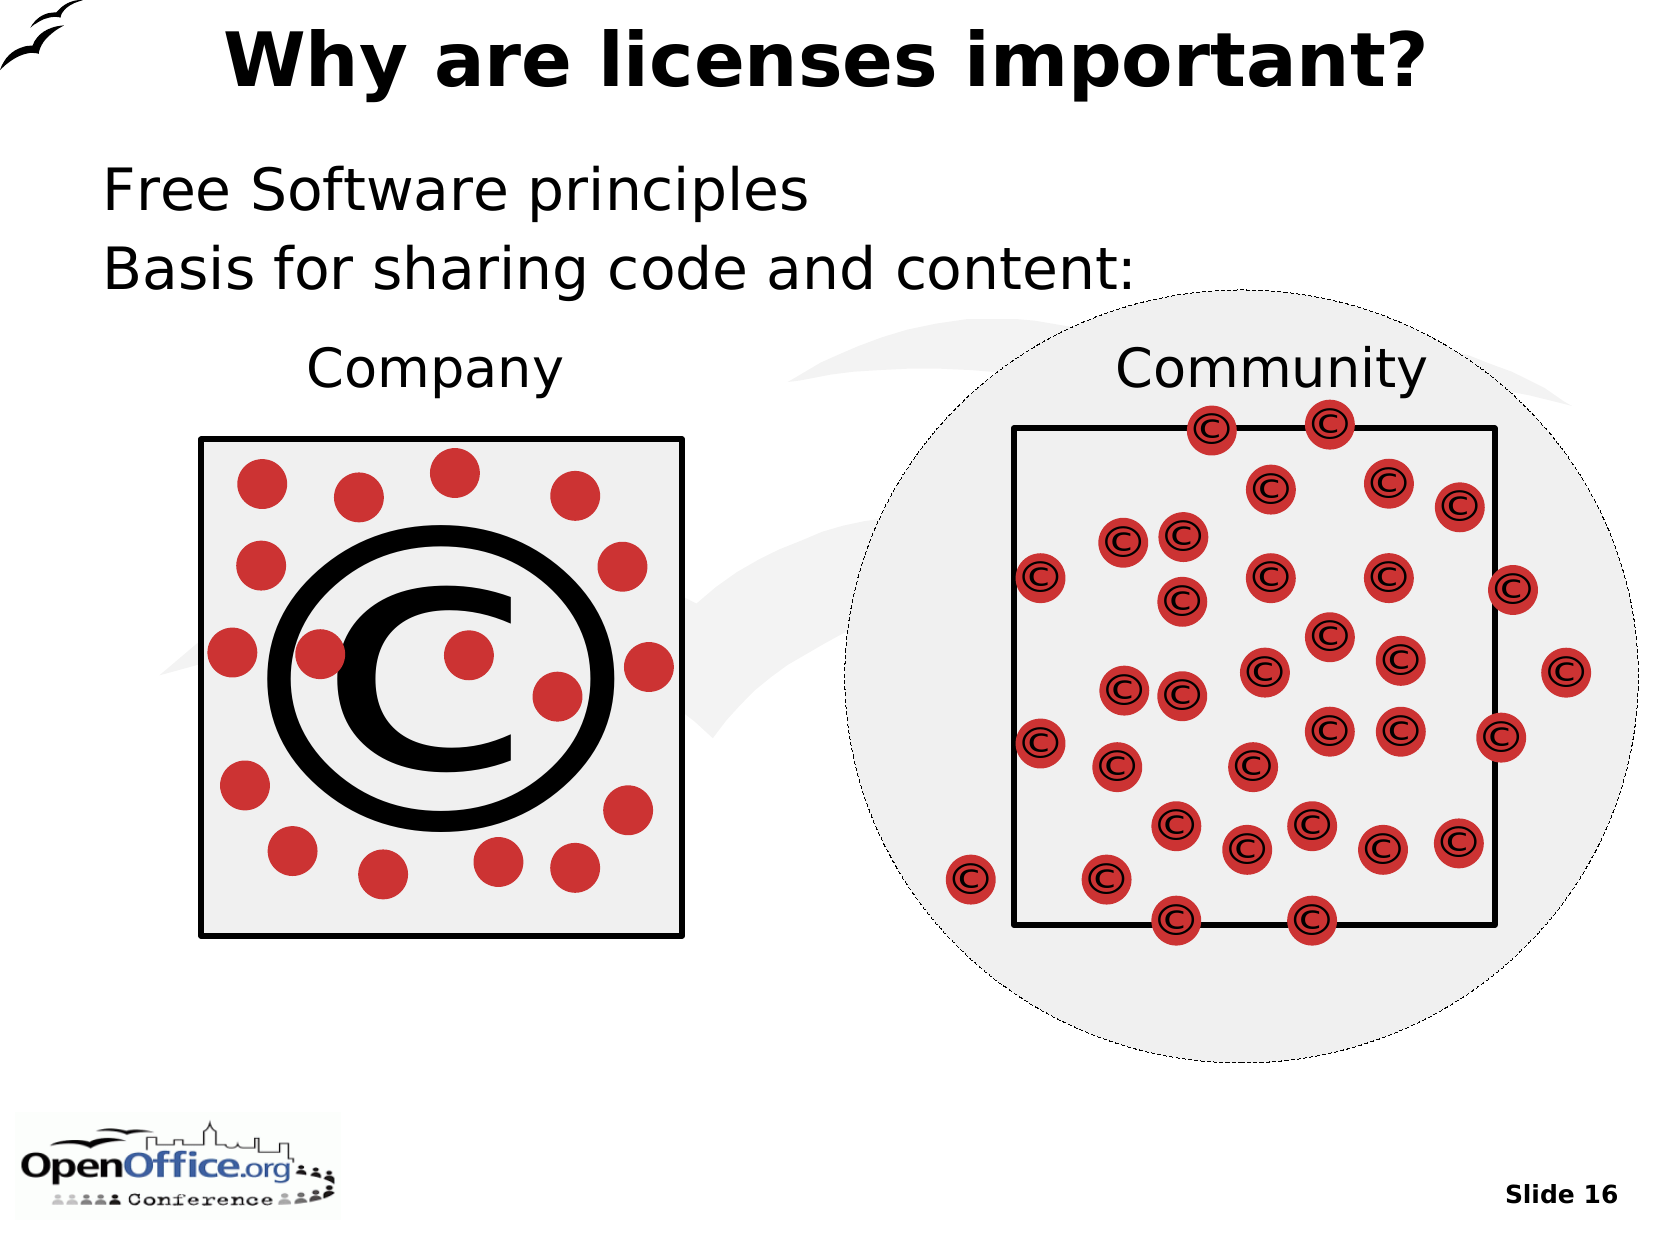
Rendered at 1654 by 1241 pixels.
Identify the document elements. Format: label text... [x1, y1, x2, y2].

text_box © [1099, 665, 1150, 716]
text_box © [1092, 742, 1143, 793]
text_box © [1098, 517, 1149, 568]
text_box © [1304, 706, 1355, 757]
text_box © [1151, 895, 1202, 946]
text_box © [1363, 458, 1414, 509]
text_box © [1015, 553, 1066, 604]
text_box © [1375, 706, 1426, 757]
text_box © [1157, 576, 1208, 627]
text_box [429, 448, 480, 498]
text_box [473, 837, 524, 887]
text_box [532, 671, 583, 722]
text_box © [1304, 401, 1355, 450]
text_box [207, 627, 258, 678]
text_box © [1304, 612, 1355, 663]
text_box [550, 842, 601, 893]
list Free Software principles Basis for sharing code and content: [102, 155, 1529, 304]
text_box © [201, 439, 683, 936]
text_box © [1287, 895, 1338, 946]
text_box © [1228, 742, 1279, 793]
text_box © [1476, 712, 1527, 763]
text_box [844, 304, 1639, 1063]
text_box © [1015, 718, 1066, 769]
text_box © [1434, 482, 1485, 533]
text_box © [1186, 405, 1237, 456]
text_box © [1358, 824, 1408, 875]
text_box © [1375, 635, 1426, 686]
text_box [623, 642, 674, 692]
text_box © [945, 854, 996, 905]
text_box [603, 785, 654, 836]
text_box © [1433, 818, 1484, 869]
text_box Company [306, 337, 565, 401]
text_box © [1222, 824, 1273, 875]
text_box © [1081, 854, 1132, 905]
text_box © [1245, 553, 1296, 604]
text_box © [1158, 512, 1209, 563]
title Why are licenses important? [0, 0, 1654, 121]
text_box [333, 472, 384, 523]
text_box © [1541, 647, 1592, 698]
text_box [597, 541, 648, 592]
text_box © [1287, 801, 1338, 852]
text_box [236, 540, 287, 591]
text_box Community [1115, 337, 1430, 401]
text_box [220, 760, 270, 811]
text_box © [1157, 671, 1208, 722]
text_box © [1239, 647, 1290, 698]
text_box [443, 630, 494, 681]
text_box © [1245, 464, 1296, 515]
text_box © [1363, 553, 1414, 604]
picture [15, 1112, 341, 1220]
text_box [237, 459, 288, 509]
text_box [550, 470, 601, 521]
text_box [358, 849, 409, 900]
text_box © [1488, 565, 1538, 615]
text_box [295, 629, 346, 680]
text_box [267, 826, 318, 877]
text_box © [1151, 801, 1202, 852]
